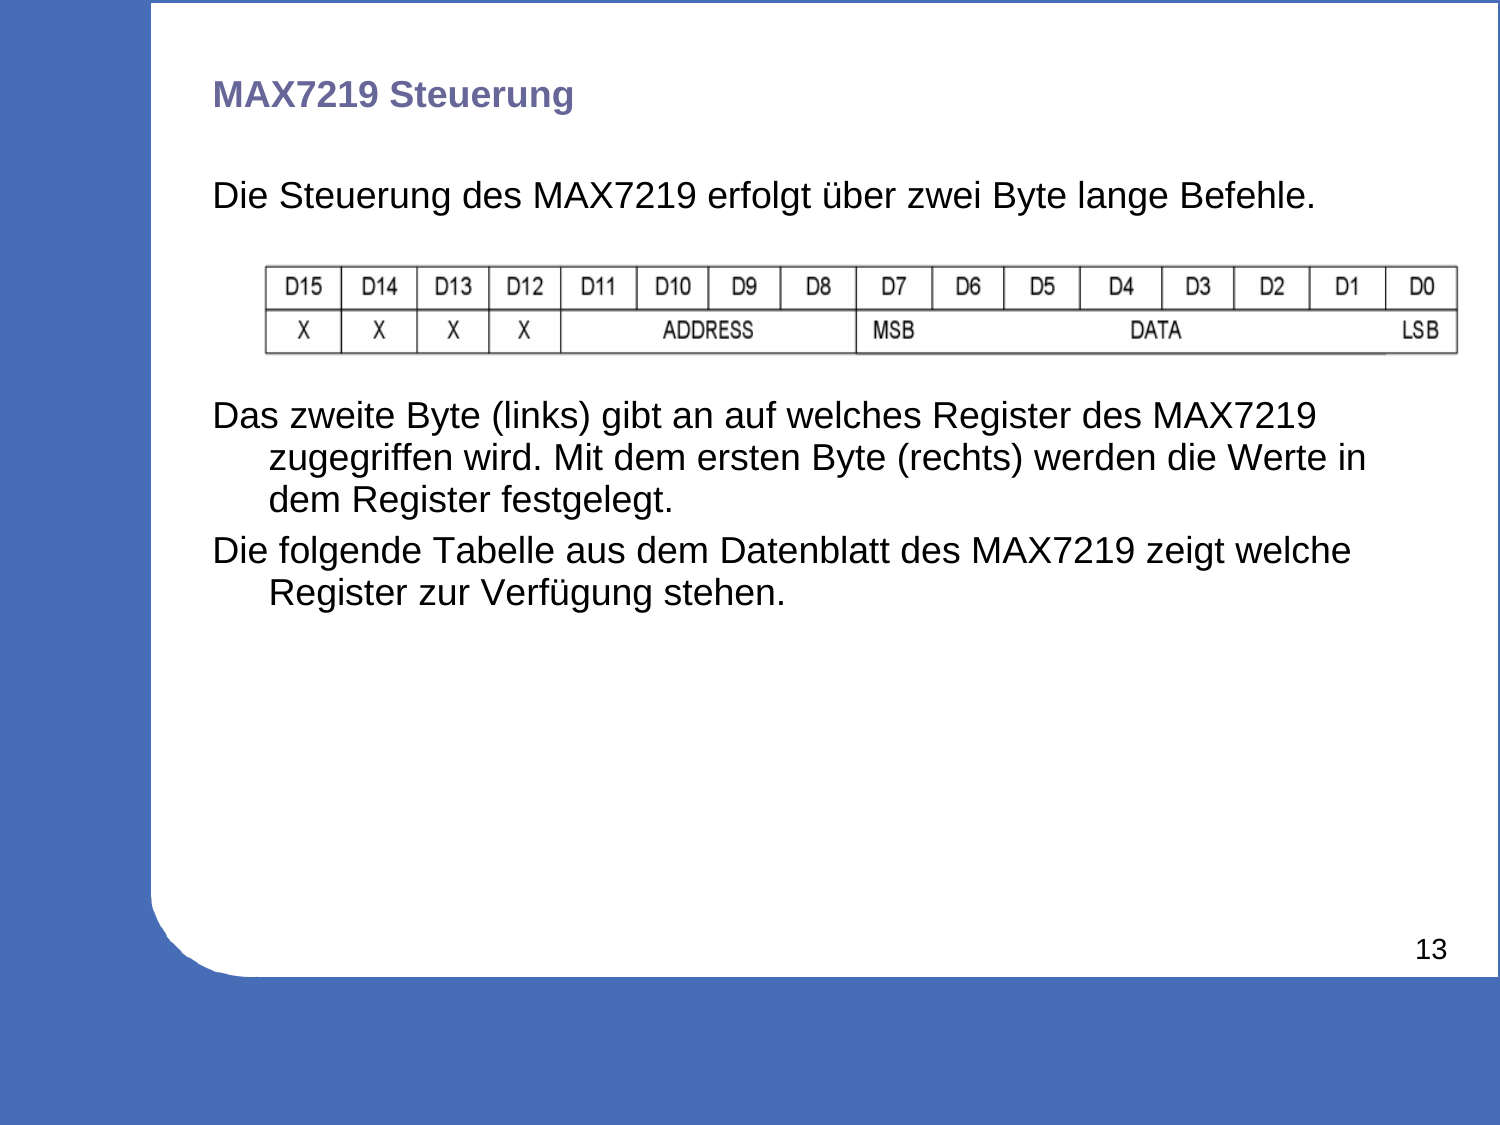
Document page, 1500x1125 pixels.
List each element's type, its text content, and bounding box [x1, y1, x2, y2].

picture [0, 0, 1500, 1125]
title MAX7219 Steuerung [212, 32, 1447, 156]
list Die Steuerung des MAX7219 erfolgt über zwei Byte lange Befehle. Das zweite Byte (links) gibt an auf welches Register des MAX7219 zugegriffen wird. Mit dem ersten Byte (rechts) werden die Werte in dem Register festgelegt. Die folgende Tabelle aus dem Datenblatt des MAX7219 zeigt welche Register zur Verfügung stehen. [212, 174, 1448, 911]
